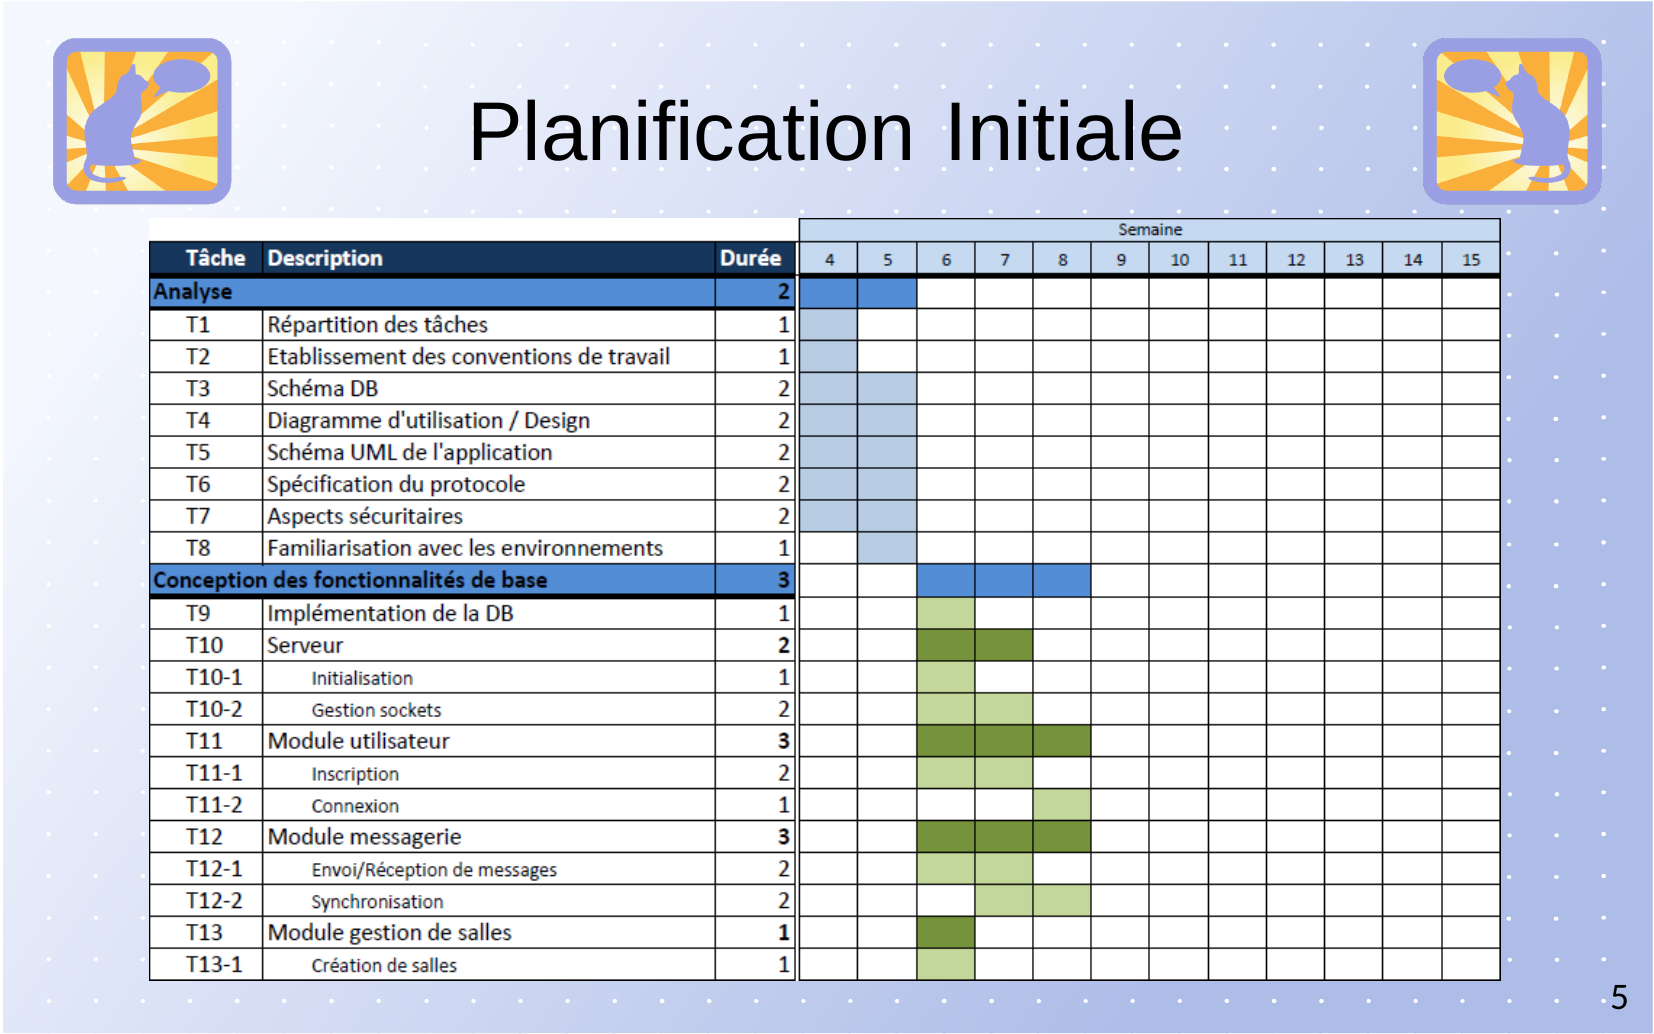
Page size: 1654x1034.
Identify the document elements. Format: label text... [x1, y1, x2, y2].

text_box 5 [1595, 964, 1642, 1025]
picture [149, 218, 1501, 981]
title Planification Initiale [82, 41, 1571, 214]
picture [47, 32, 237, 210]
picture [1417, 32, 1607, 210]
